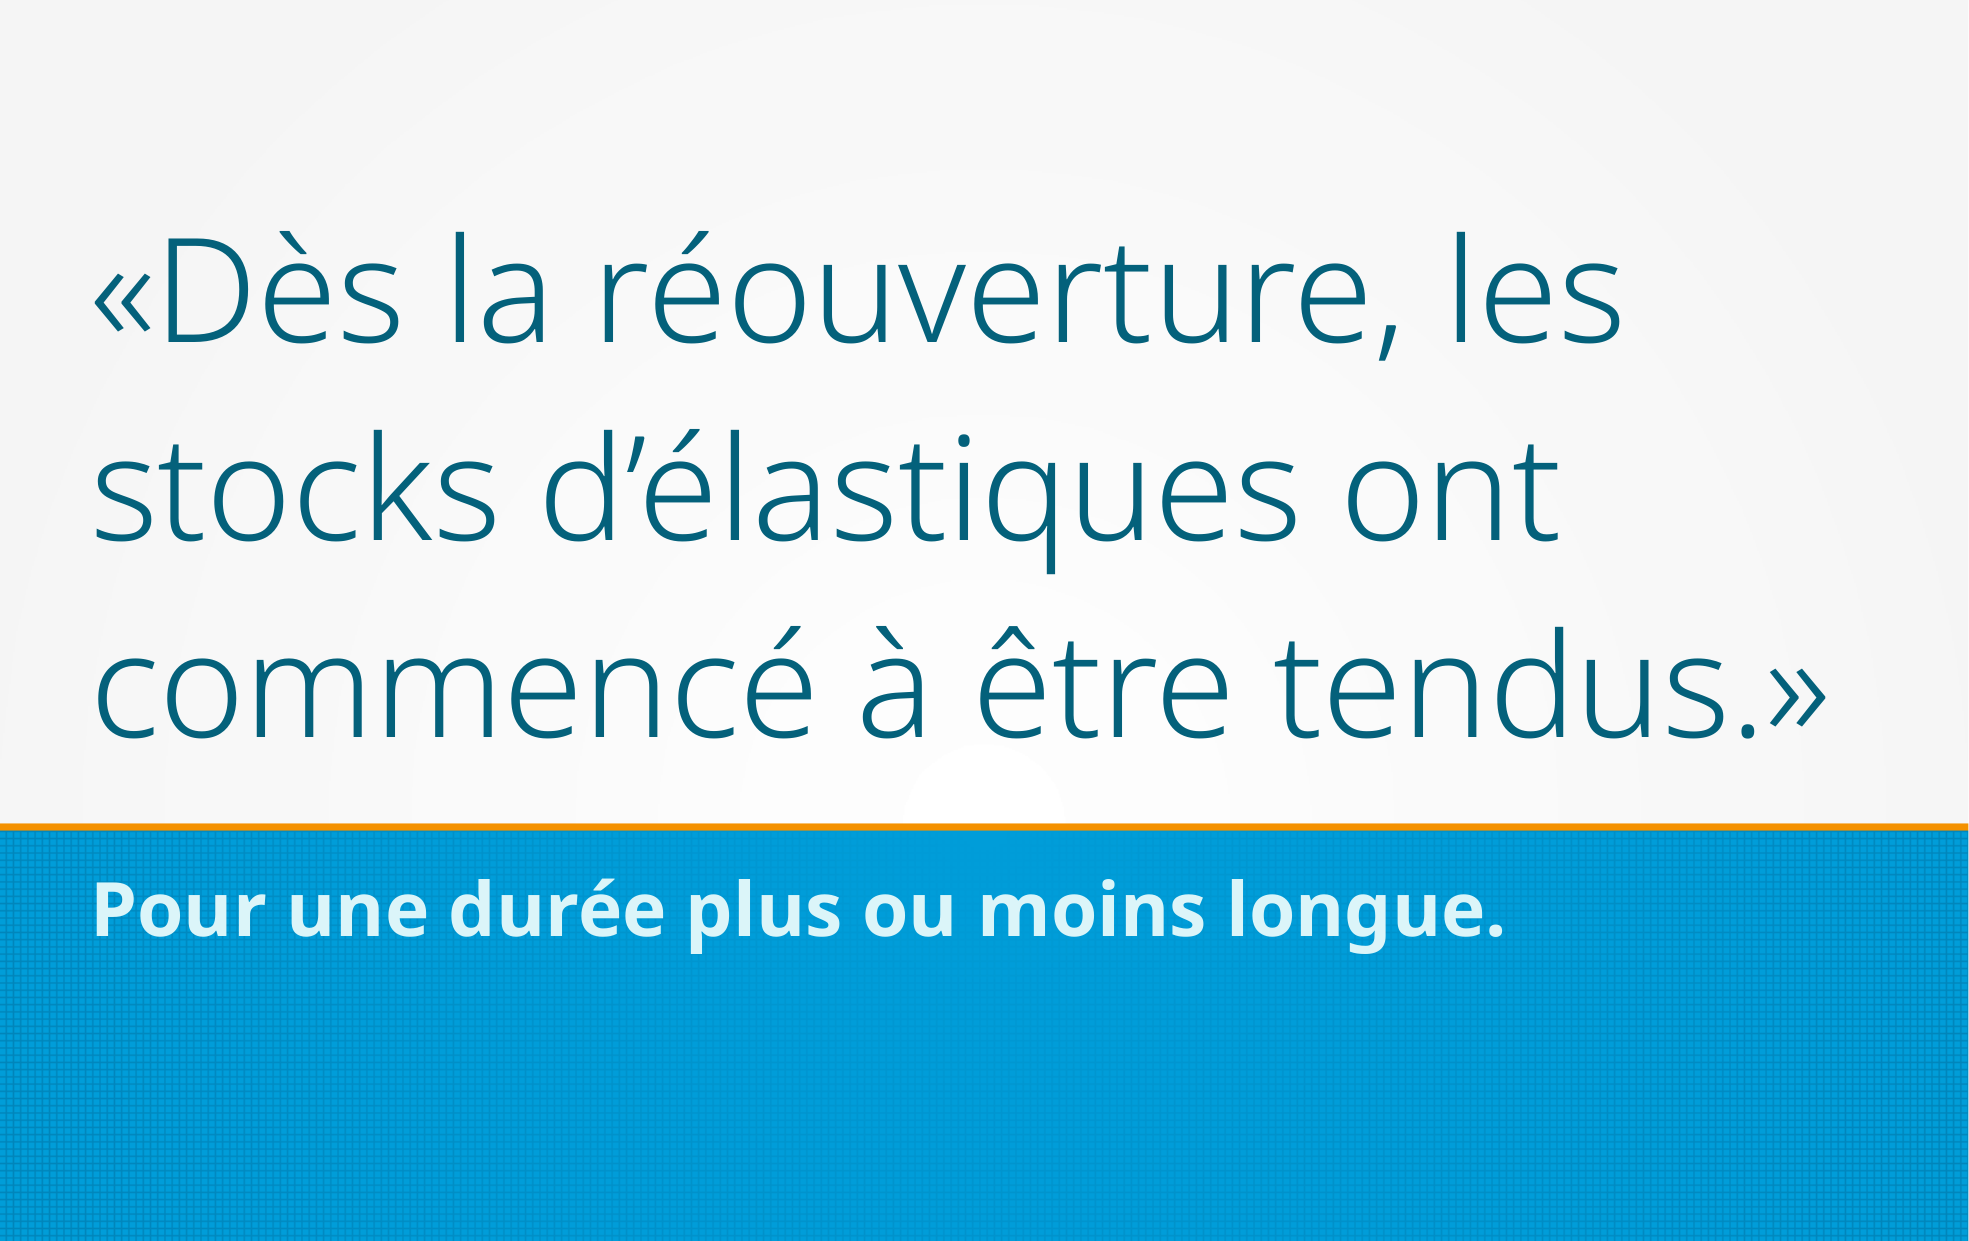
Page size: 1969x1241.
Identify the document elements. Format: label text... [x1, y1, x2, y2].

title «Dès la réouverture, les stocks d’élastiques ont commencé à être tendus.» [90, 49, 1862, 781]
subtitle Pour une durée plus ou moins longue. [90, 855, 1861, 1111]
picture [0, 0, 1969, 830]
